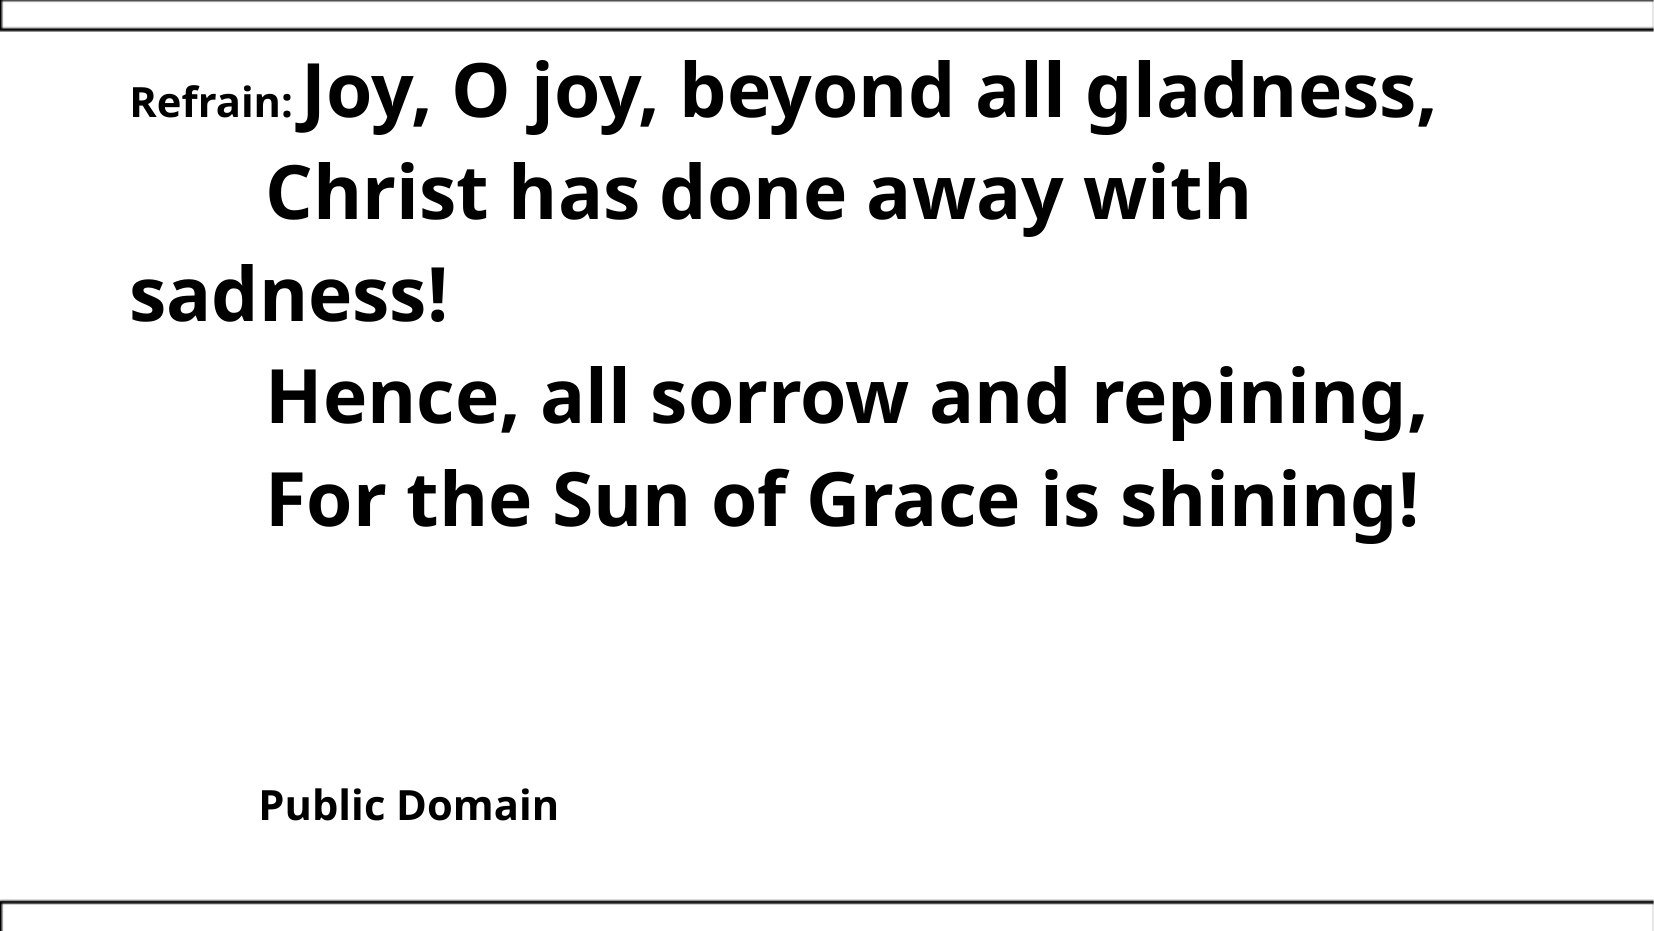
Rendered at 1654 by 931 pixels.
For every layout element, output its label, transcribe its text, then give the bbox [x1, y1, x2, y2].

picture [0, 0, 1654, 931]
text_box Refrain: Joy, O joy, beyond all gladness, Christ has done away with sadness! Hence, all sorrow and repining, For the Sun of Grace is shining! Public Domain [114, 29, 1540, 722]
